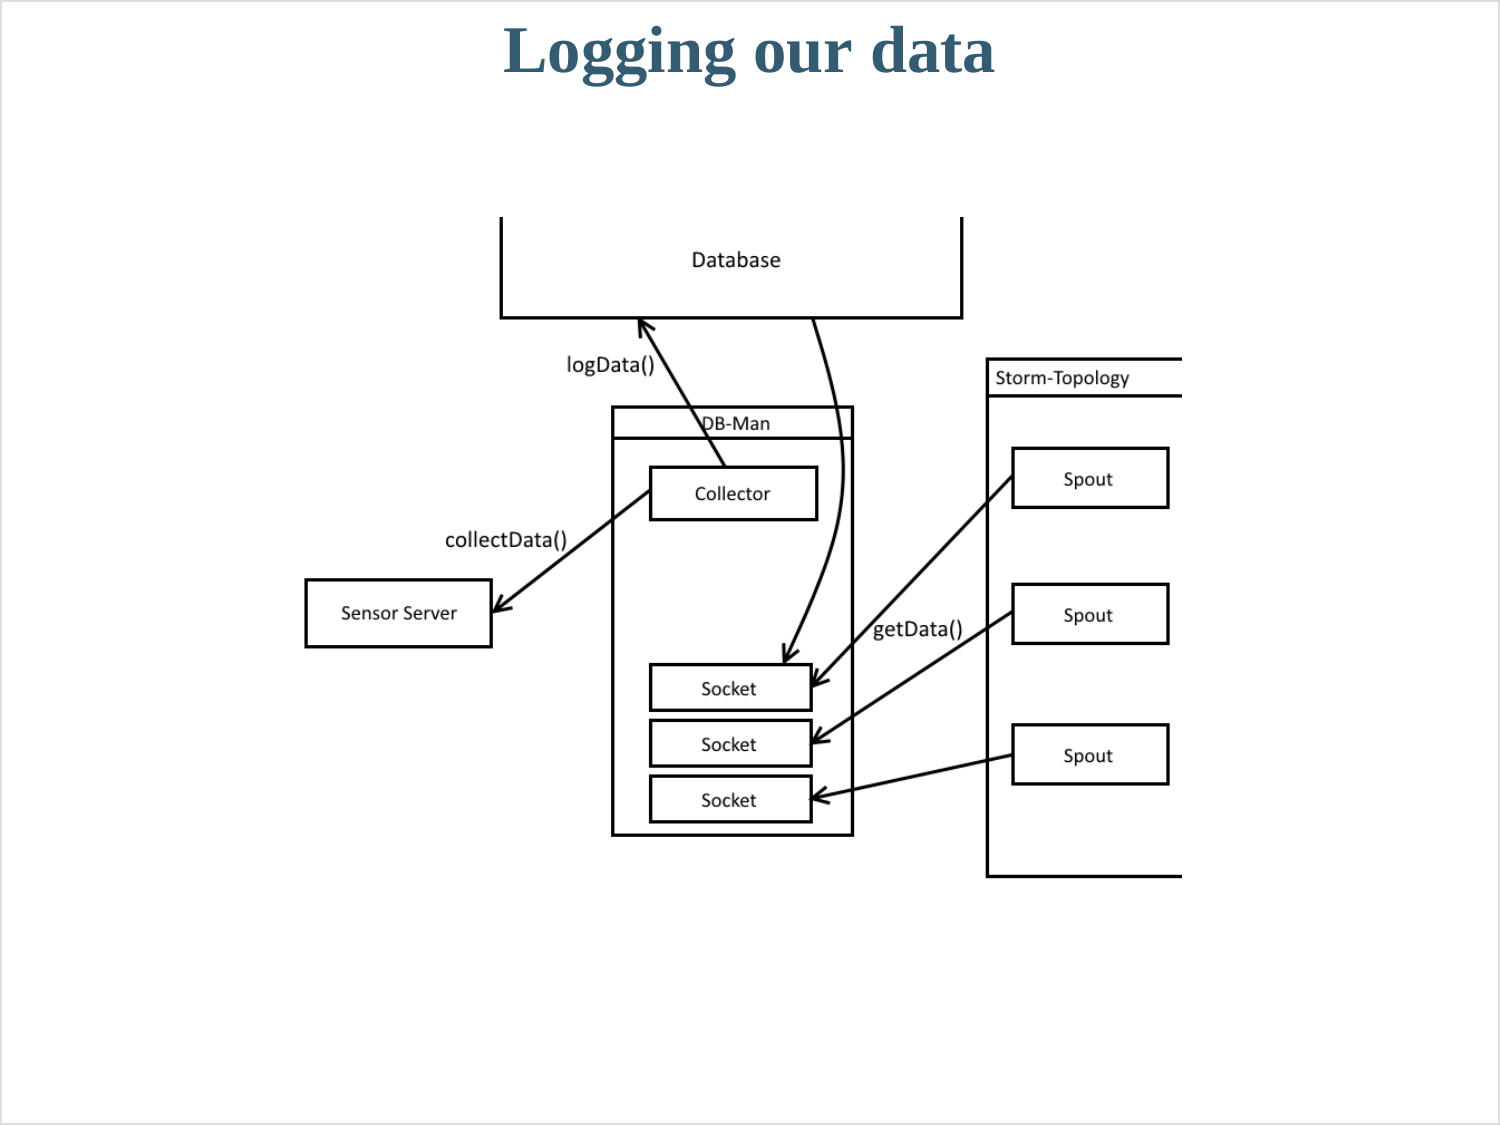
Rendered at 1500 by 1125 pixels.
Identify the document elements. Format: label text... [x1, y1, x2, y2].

picture [290, 217, 1182, 886]
title Logging our data [0, 0, 1500, 138]
